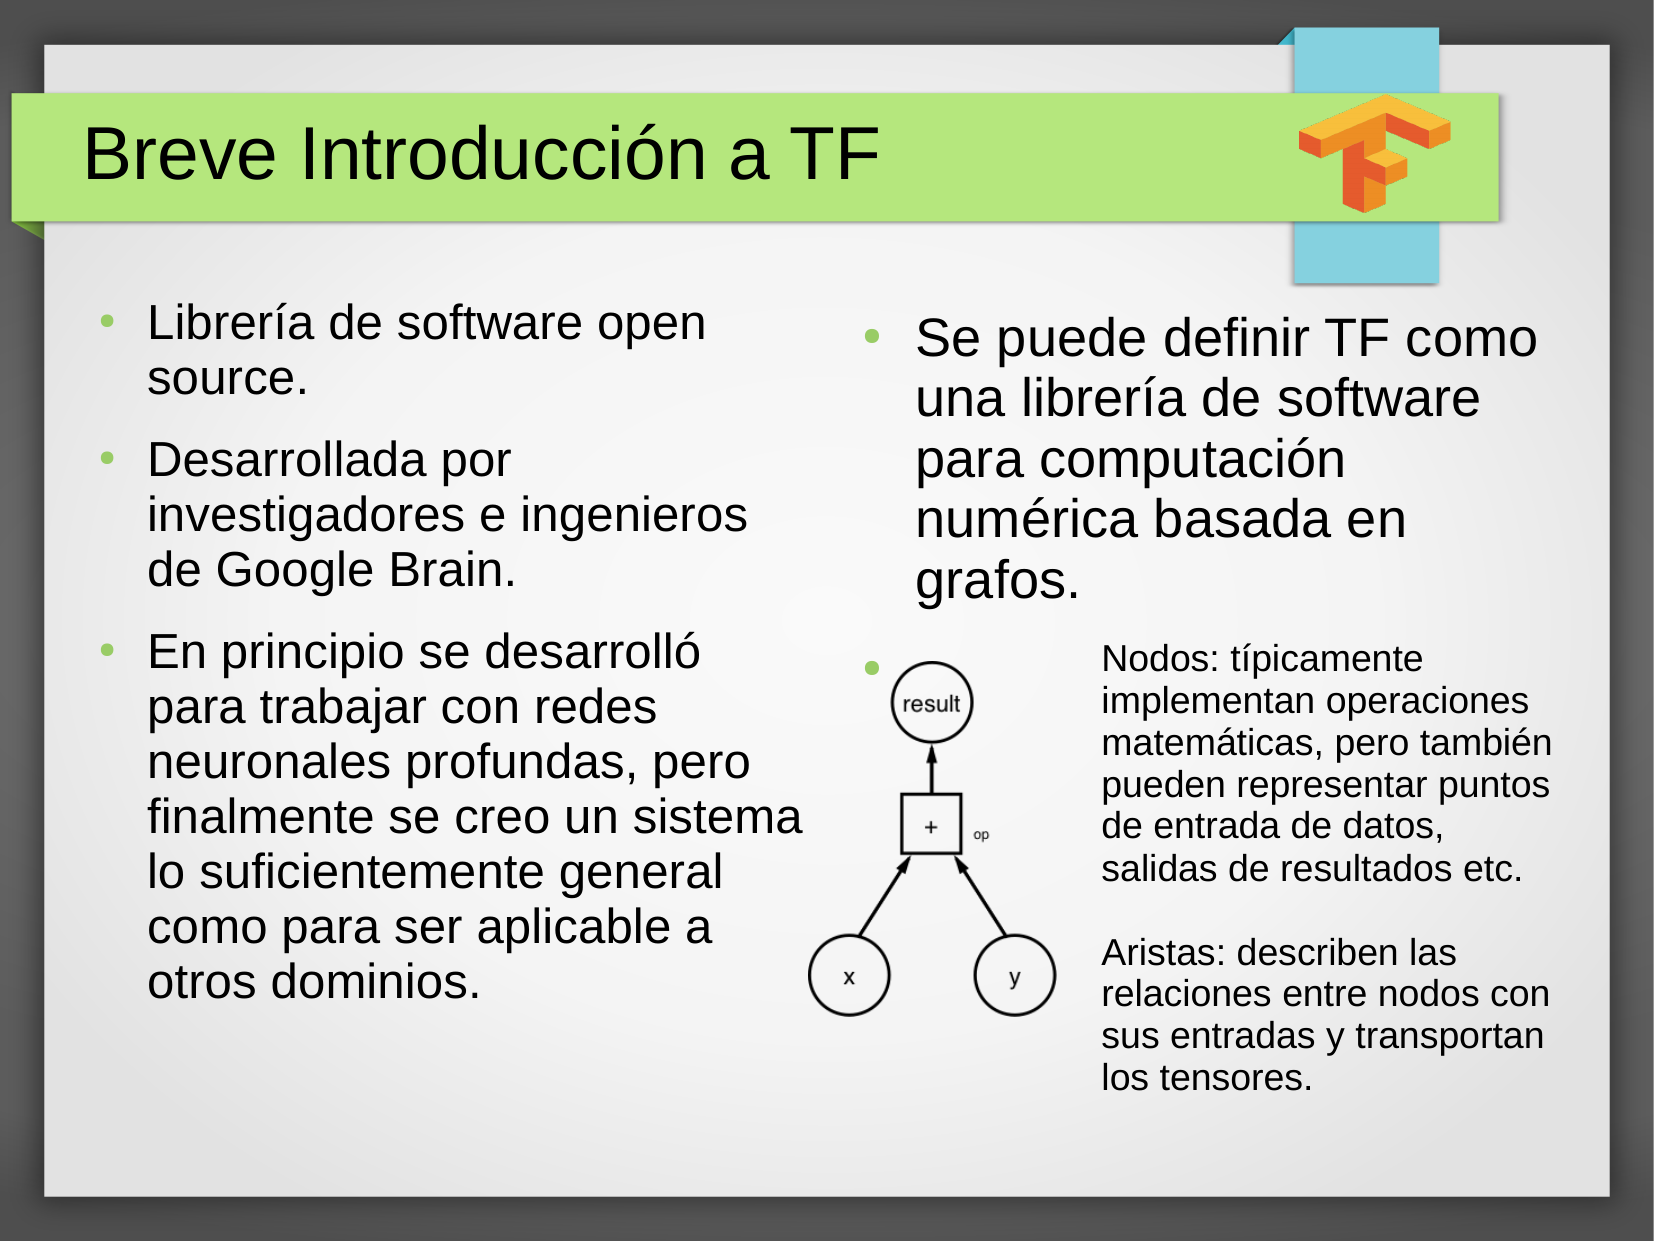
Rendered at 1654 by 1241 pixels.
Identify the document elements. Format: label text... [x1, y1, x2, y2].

title Breve Introducción a TF [82, 94, 1264, 213]
list Librería de software open source. Desarrollada por investigadores e ingenieros de Google Brain. En principio se desarrolló para trabajar con redes neuronales profundas, pero finalmente se creo un sistema lo suficientemente general como para ser aplicable a otros dominios. [82, 295, 809, 1015]
picture [0, 0, 1654, 1241]
text_box Nodos: típicamente implementan operaciones matemáticas, pero también pueden representar puntos de entrada de datos, salidas de resultados etc. Aristas: describen las relaciones entre nodos con sus entradas y transportan los tensores. [1086, 629, 1583, 1123]
list Se puede definir TF como una librería de software para computación numérica basada en grafos. [844, 307, 1571, 1027]
